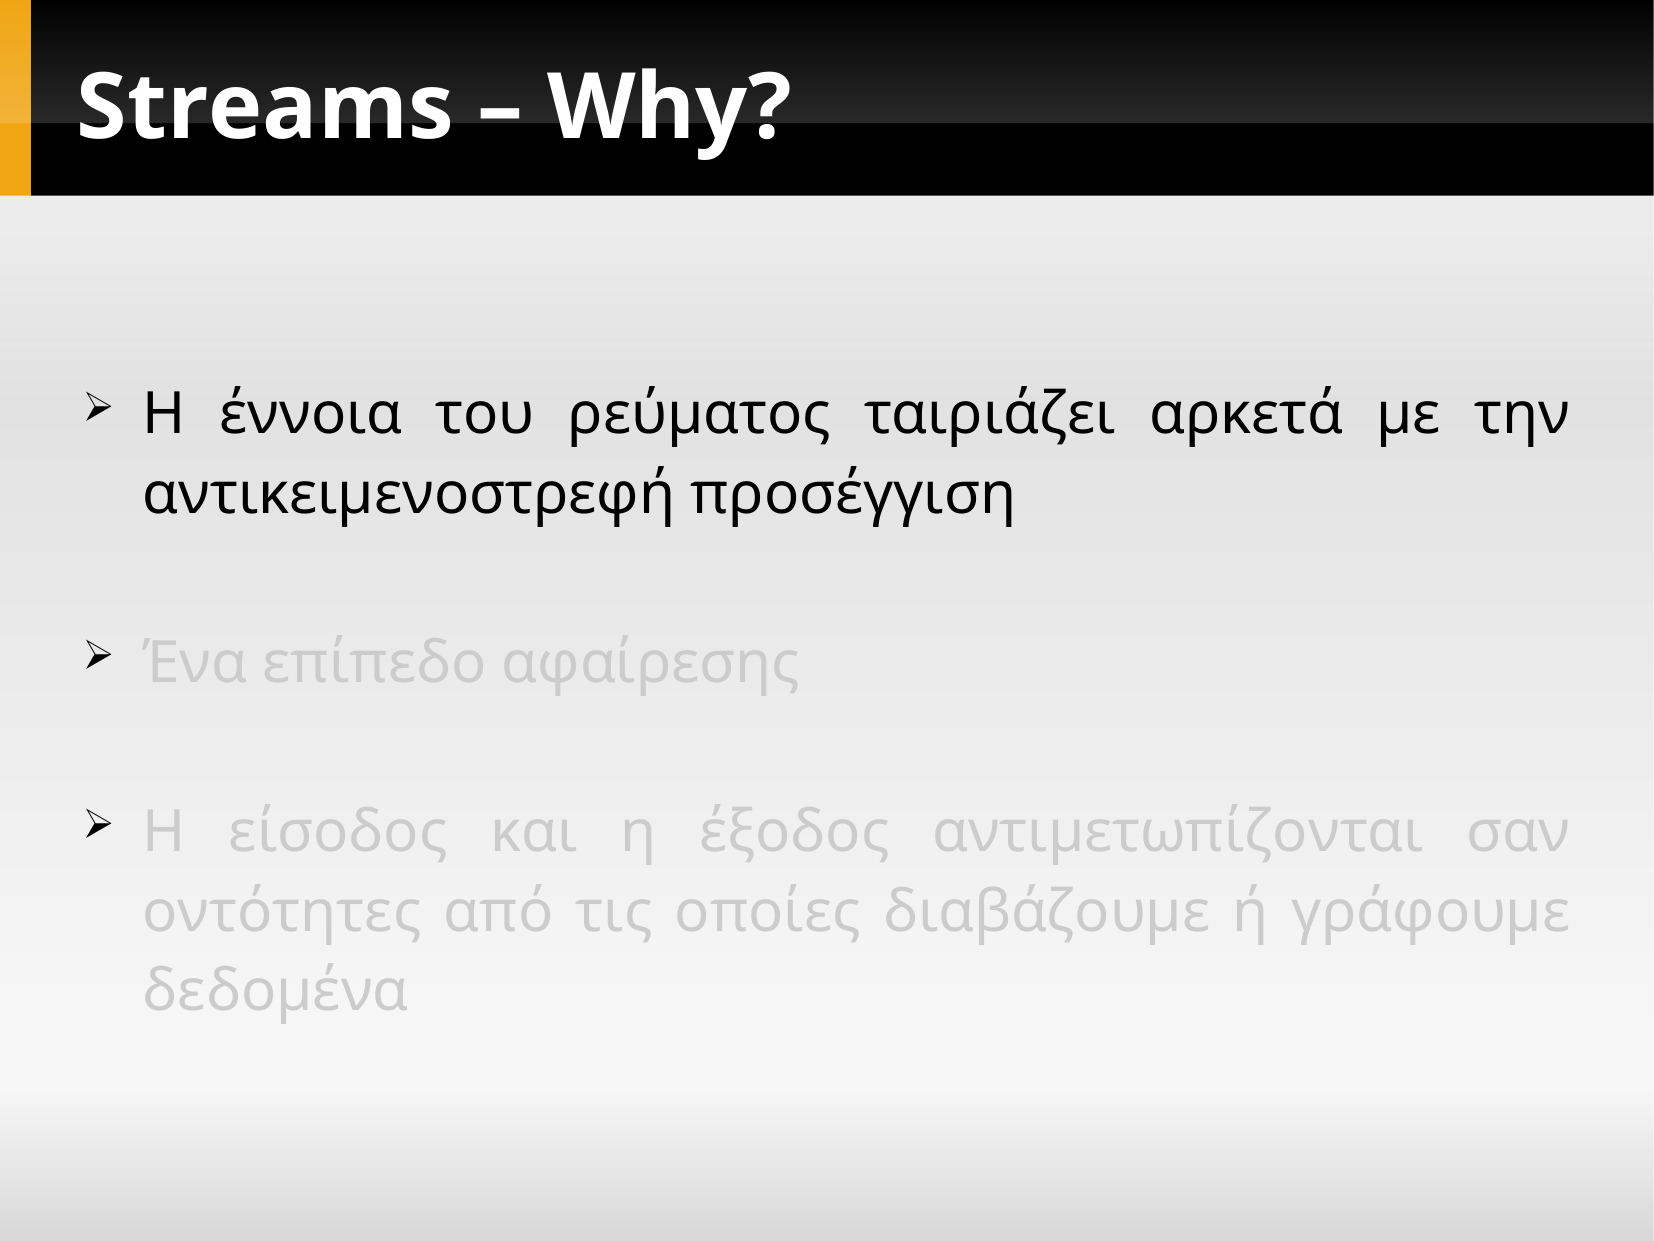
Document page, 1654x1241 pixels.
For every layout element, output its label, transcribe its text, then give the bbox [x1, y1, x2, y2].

picture [0, 0, 1654, 1241]
title Streams – Why? [76, 0, 1565, 208]
subtitle Η έννοια του ρεύματος ταιριάζει αρκετά με την αντικειμενοστρεφή προσέγγιση Ένα επίπεδο αφαίρεσης Η είσοδος και η έξοδος αντιμετωπίζονται σαν οντότητες από τις οποίες διαβάζουμε ή γράφουμε δεδομένα [82, 297, 1571, 1102]
